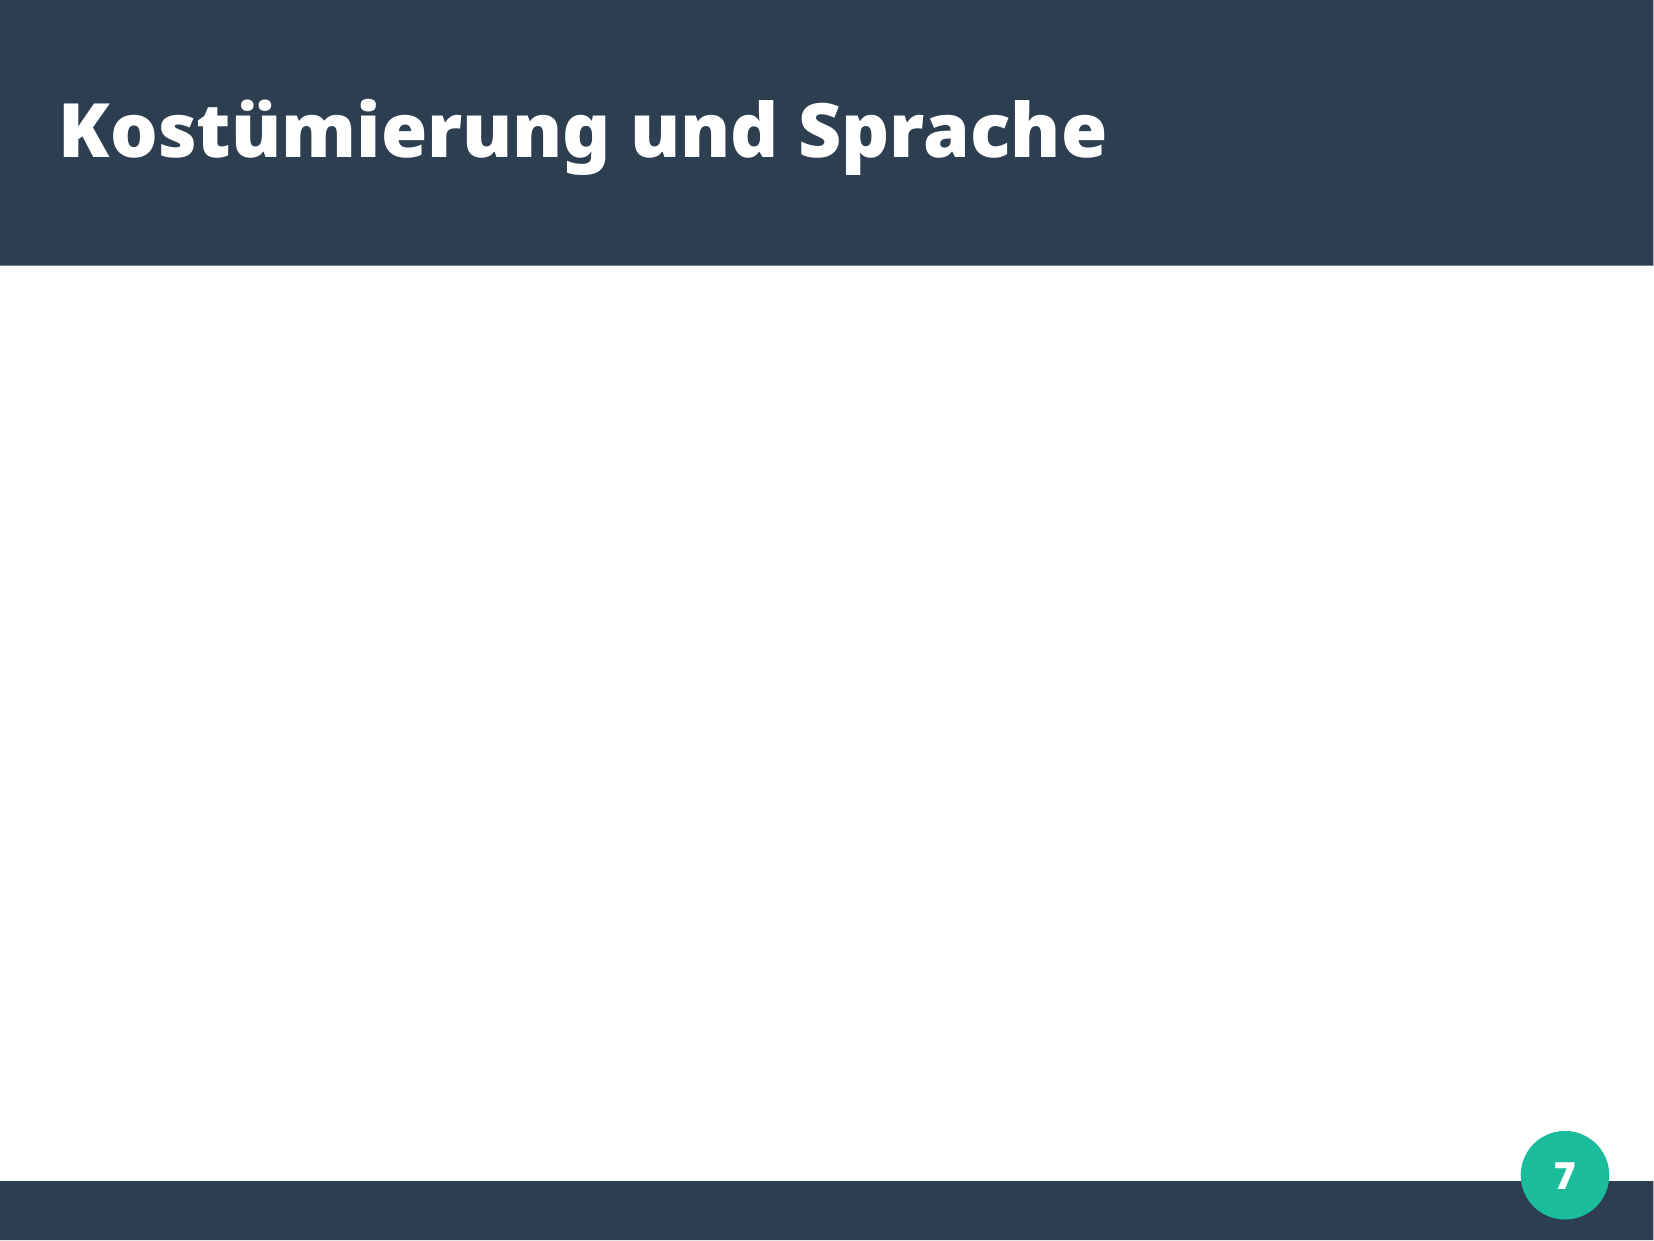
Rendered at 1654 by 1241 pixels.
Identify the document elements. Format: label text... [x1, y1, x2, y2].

title Kostümierung und Sprache [59, 49, 1595, 207]
